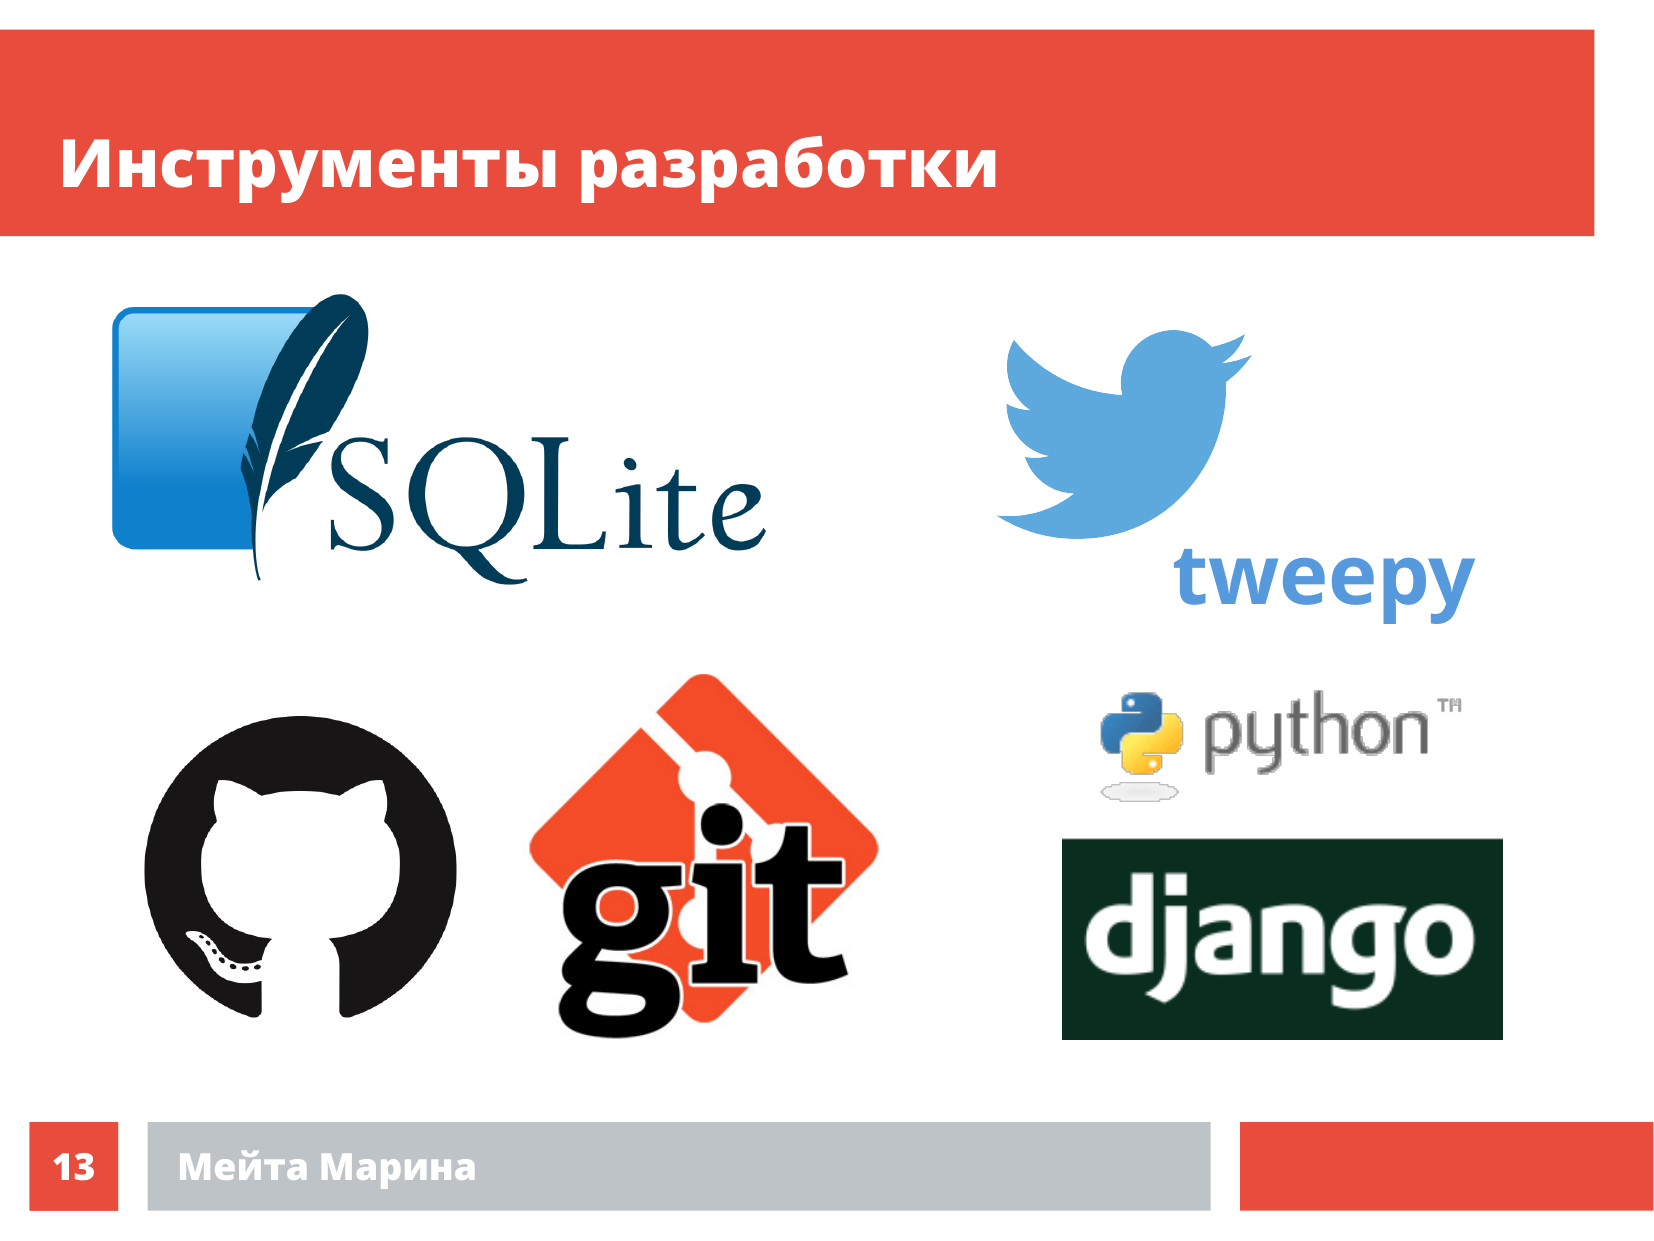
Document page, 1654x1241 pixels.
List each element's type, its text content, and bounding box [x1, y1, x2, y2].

picture [521, 674, 886, 1040]
picture [94, 276, 784, 603]
picture [93, 660, 508, 1075]
title Инструменты разработки [59, 59, 1595, 207]
text_box tweepy [1157, 507, 1501, 679]
picture [996, 330, 1252, 539]
picture [1062, 639, 1503, 1040]
